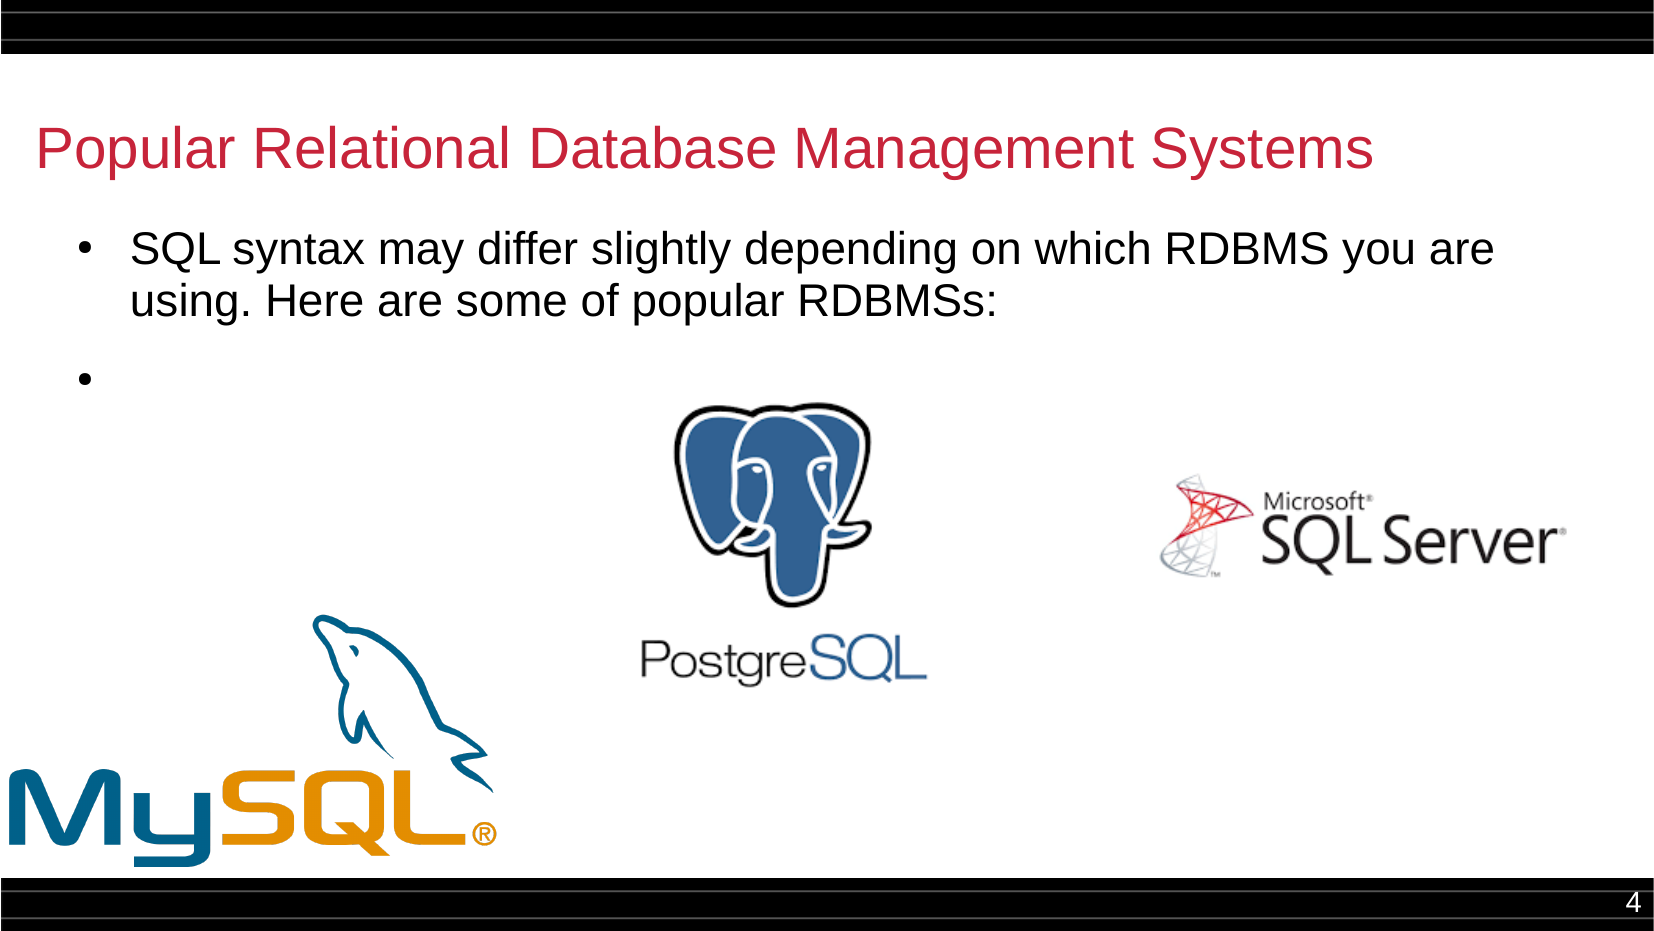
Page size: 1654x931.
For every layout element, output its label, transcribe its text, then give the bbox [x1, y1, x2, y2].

picture [1, 878, 1654, 931]
picture [8, 614, 497, 867]
picture [1, 0, 1654, 54]
title Popular Relational Database Management Systems [35, 70, 1524, 227]
picture [614, 354, 947, 725]
list SQL syntax may differ slightly depending on which RDBMS you are using. Here are some of popular RDBMSs: [59, 223, 1548, 709]
picture [1133, 389, 1592, 659]
